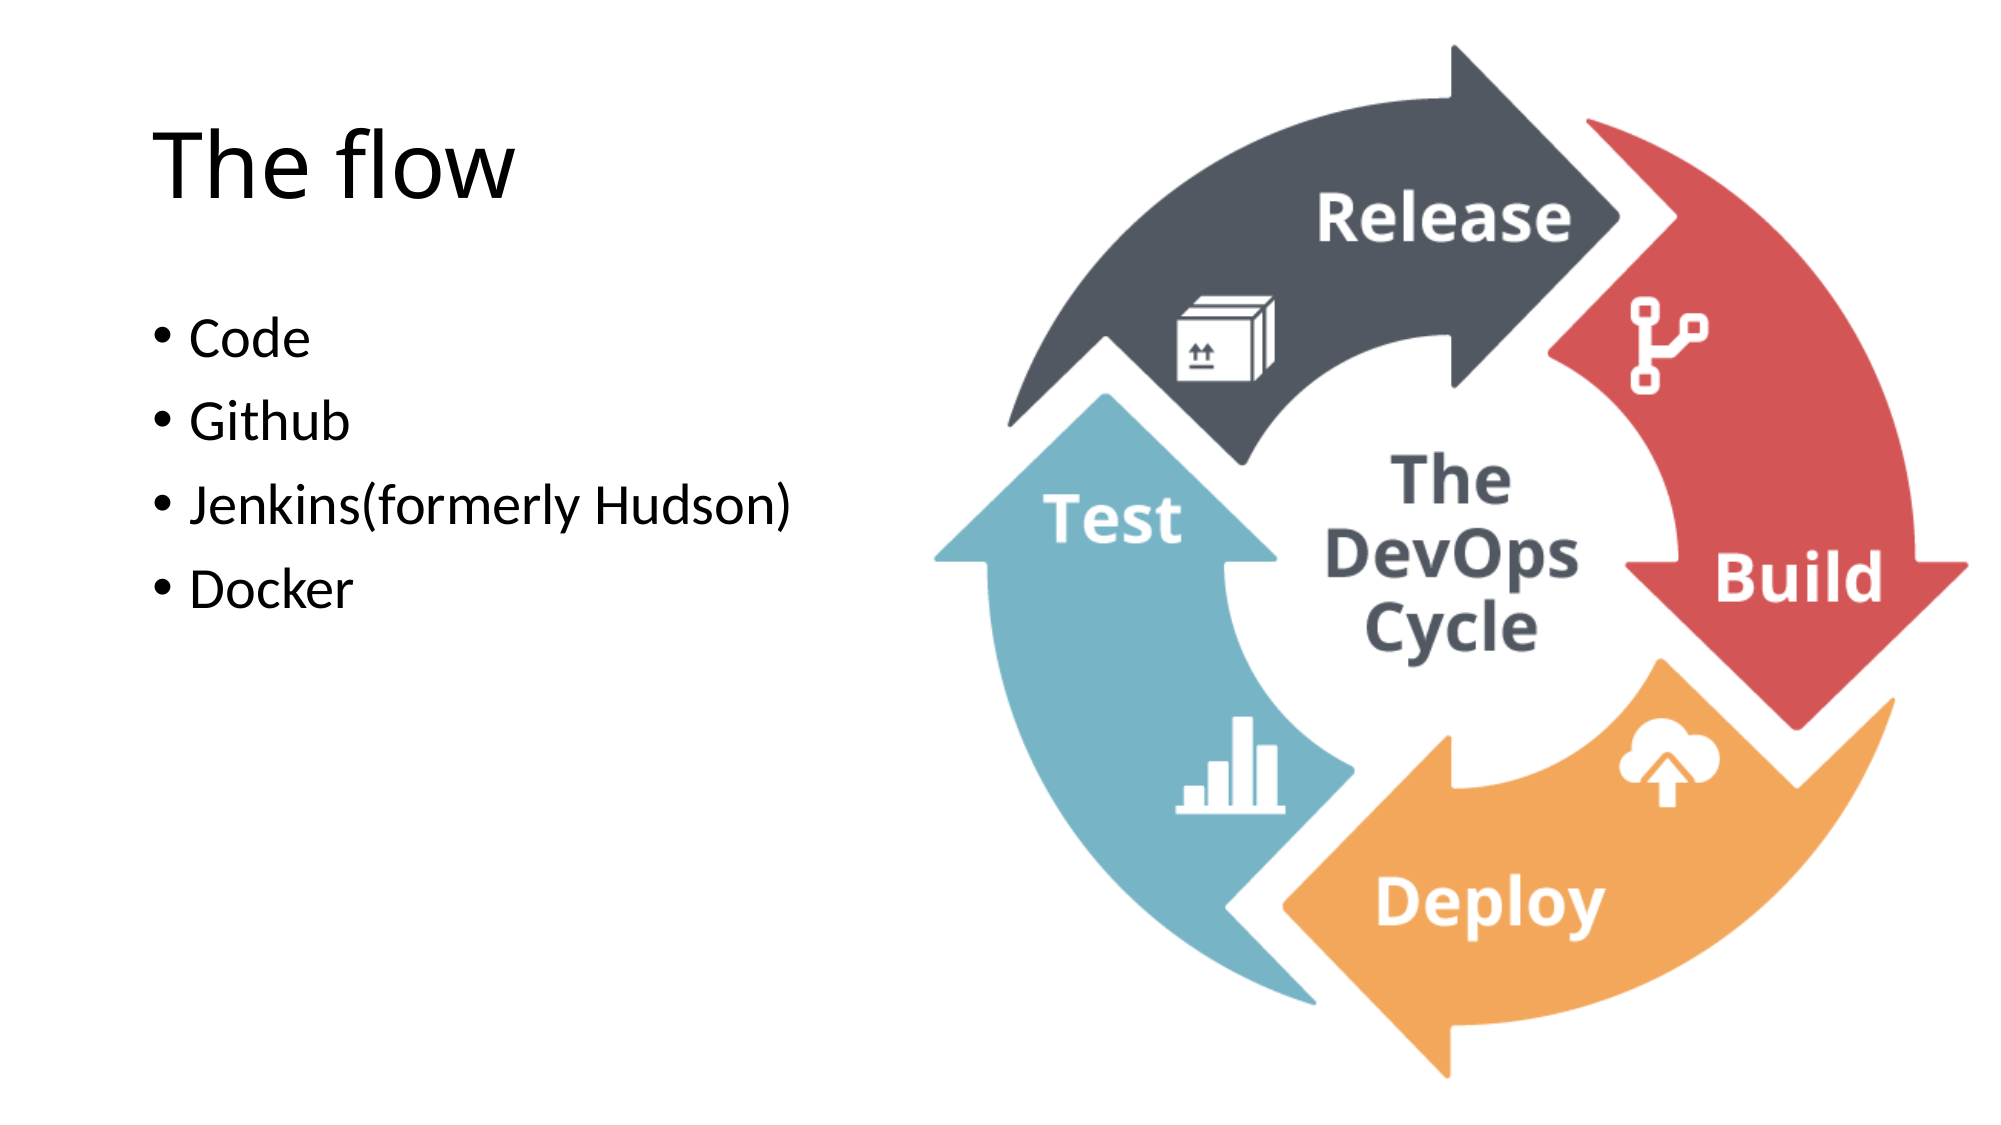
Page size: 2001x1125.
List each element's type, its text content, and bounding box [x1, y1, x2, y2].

title The flow [137, 59, 902, 278]
picture [902, 0, 2000, 1125]
list Code Github Jenkins(formerly Hudson) Docker [137, 299, 902, 1014]
